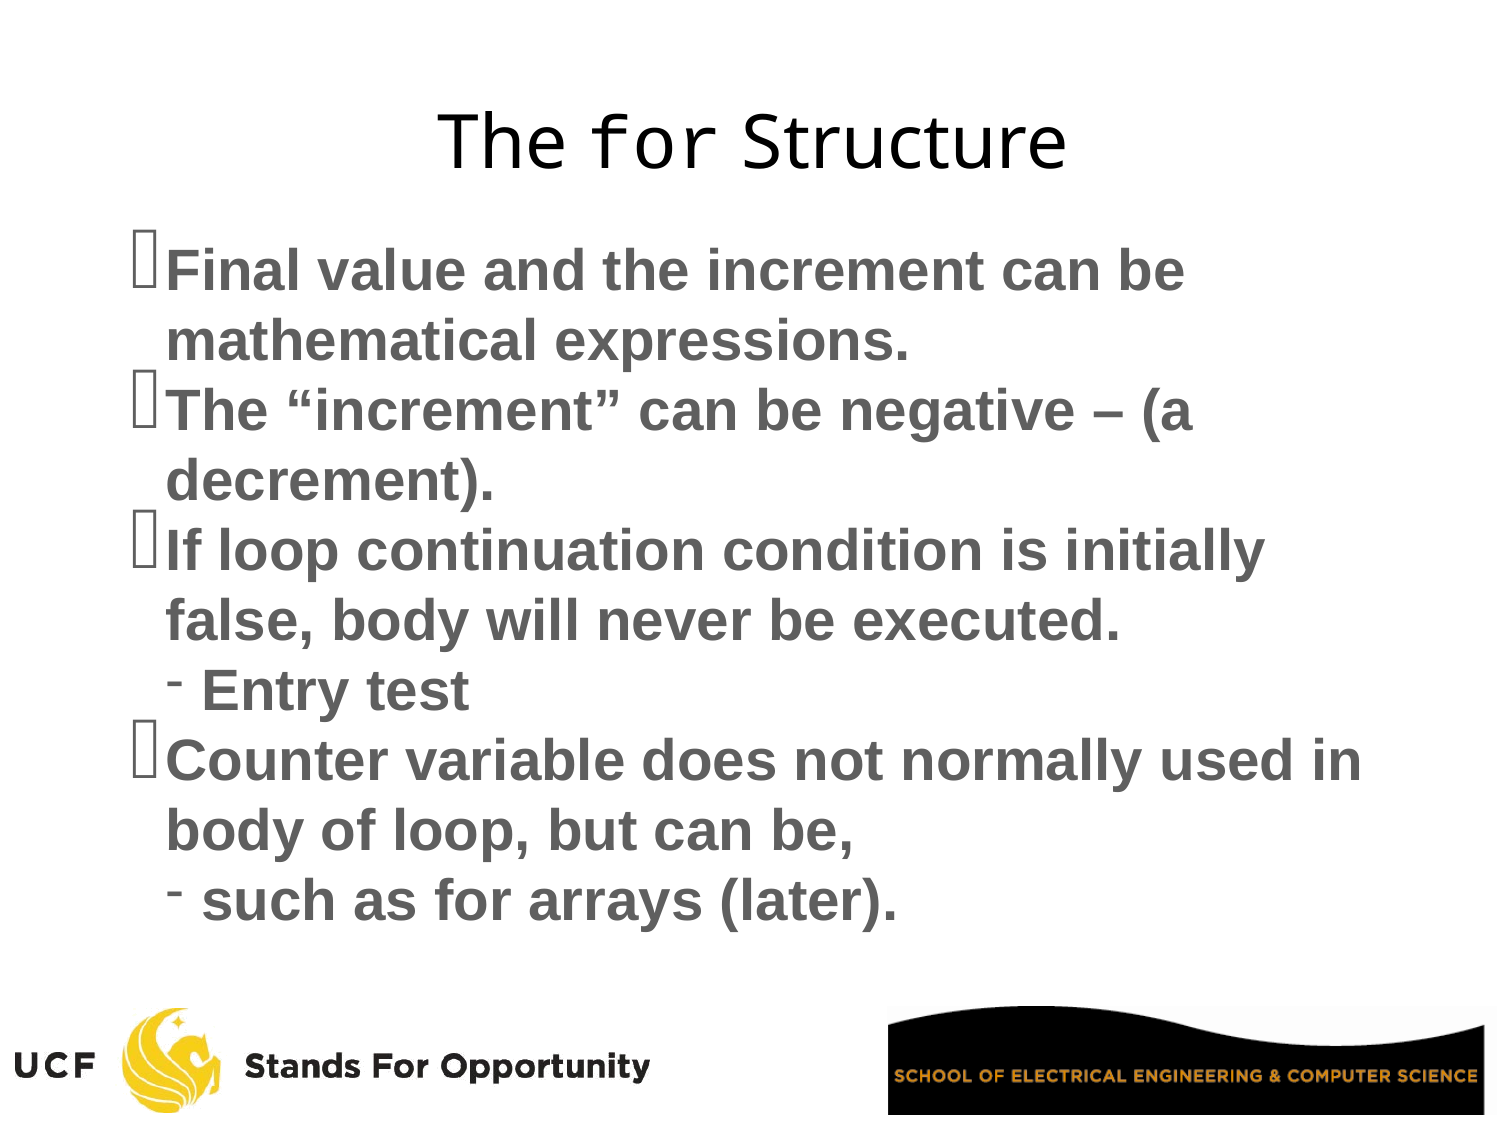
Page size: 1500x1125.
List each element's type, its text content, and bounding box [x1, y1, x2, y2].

picture [887, 1006, 1497, 1115]
picture [15, 1008, 650, 1113]
text_box The for Structure [79, 52, 1427, 225]
text_box Final value and the increment can be mathematical expressions. The “increment” can be negative – (a decrement). If loop continuation condition is initially false, body will never be executed. Entry test Counter variable does not normally used in body of loop, but can be, such as for arrays (later). [115, 224, 1391, 1013]
